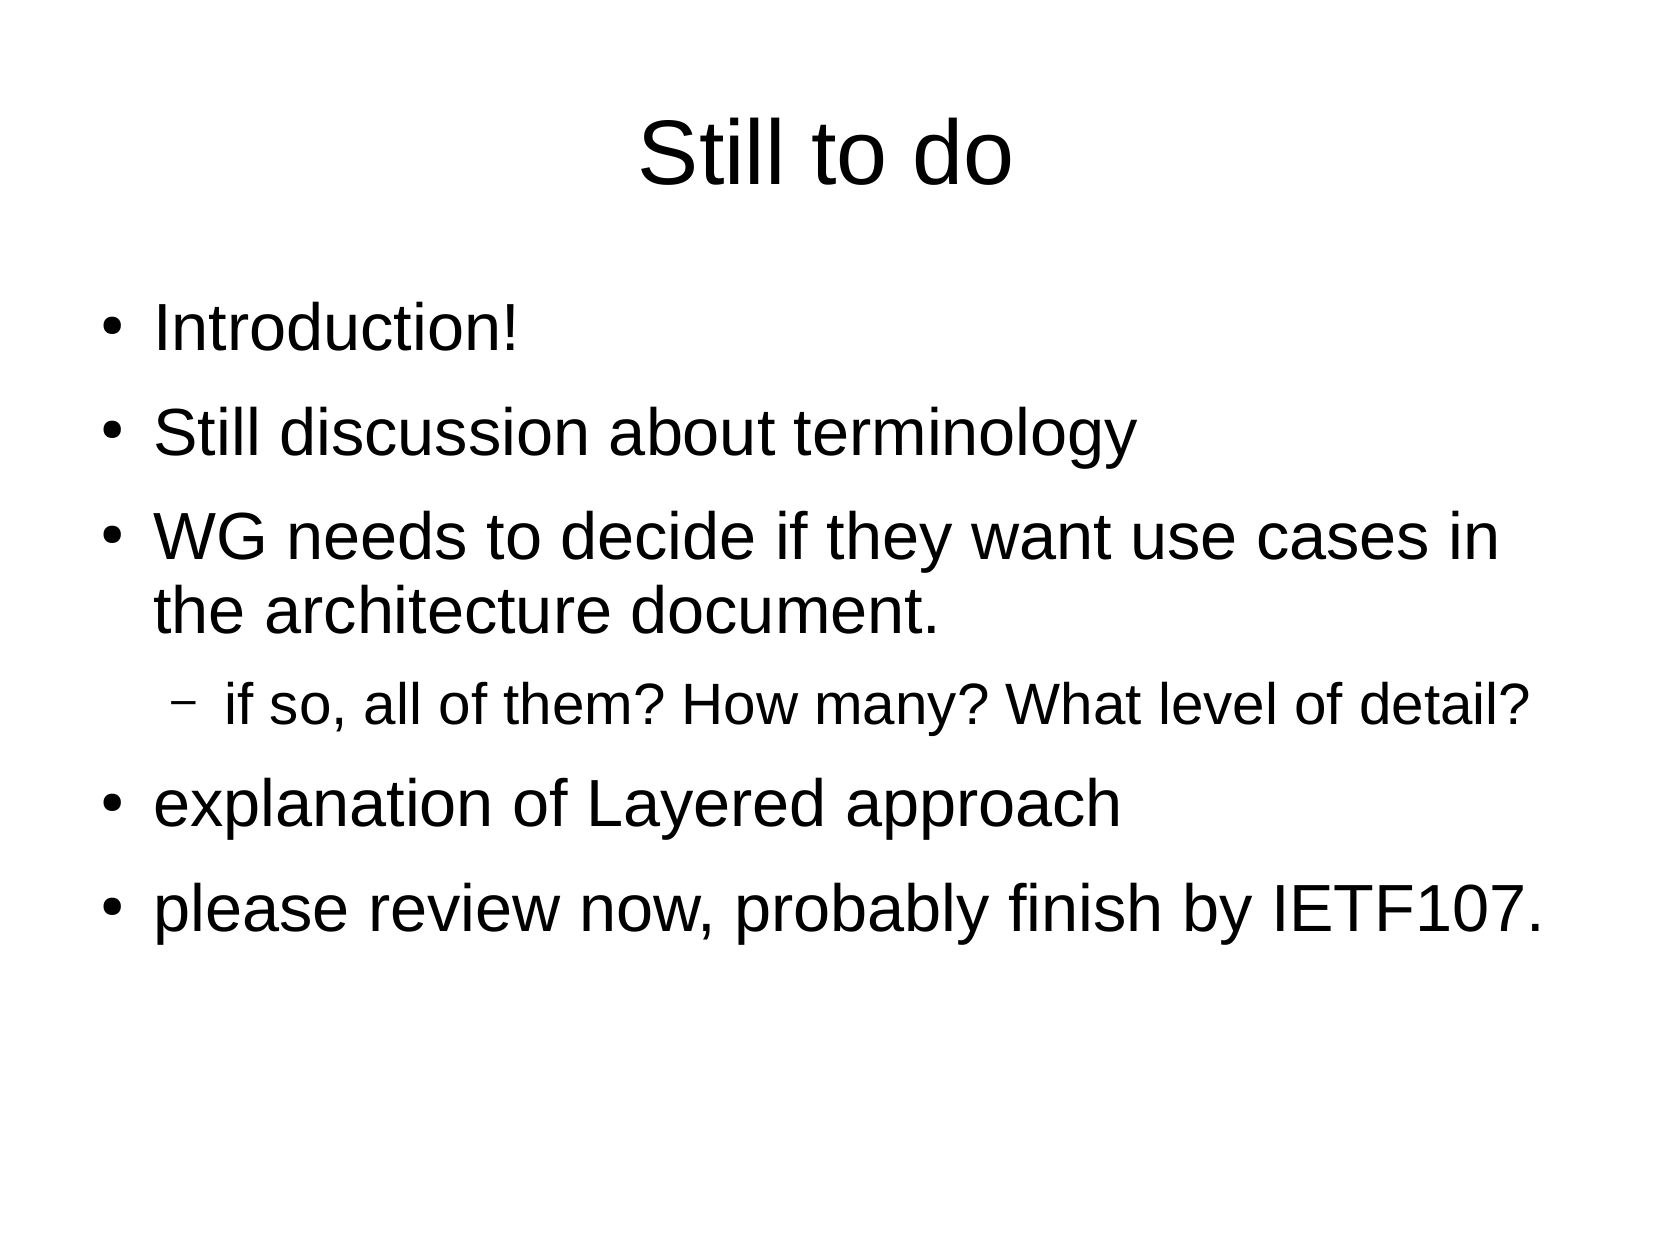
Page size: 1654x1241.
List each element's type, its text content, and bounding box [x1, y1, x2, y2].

list Introduction! Still discussion about terminology WG needs to decide if they want use cases in the architecture document. if so, all of them? How many? What level of detail? explanation of Layered approach please review now, probably finish by IETF107. [82, 290, 1571, 1010]
title Still to do [82, 49, 1571, 257]
